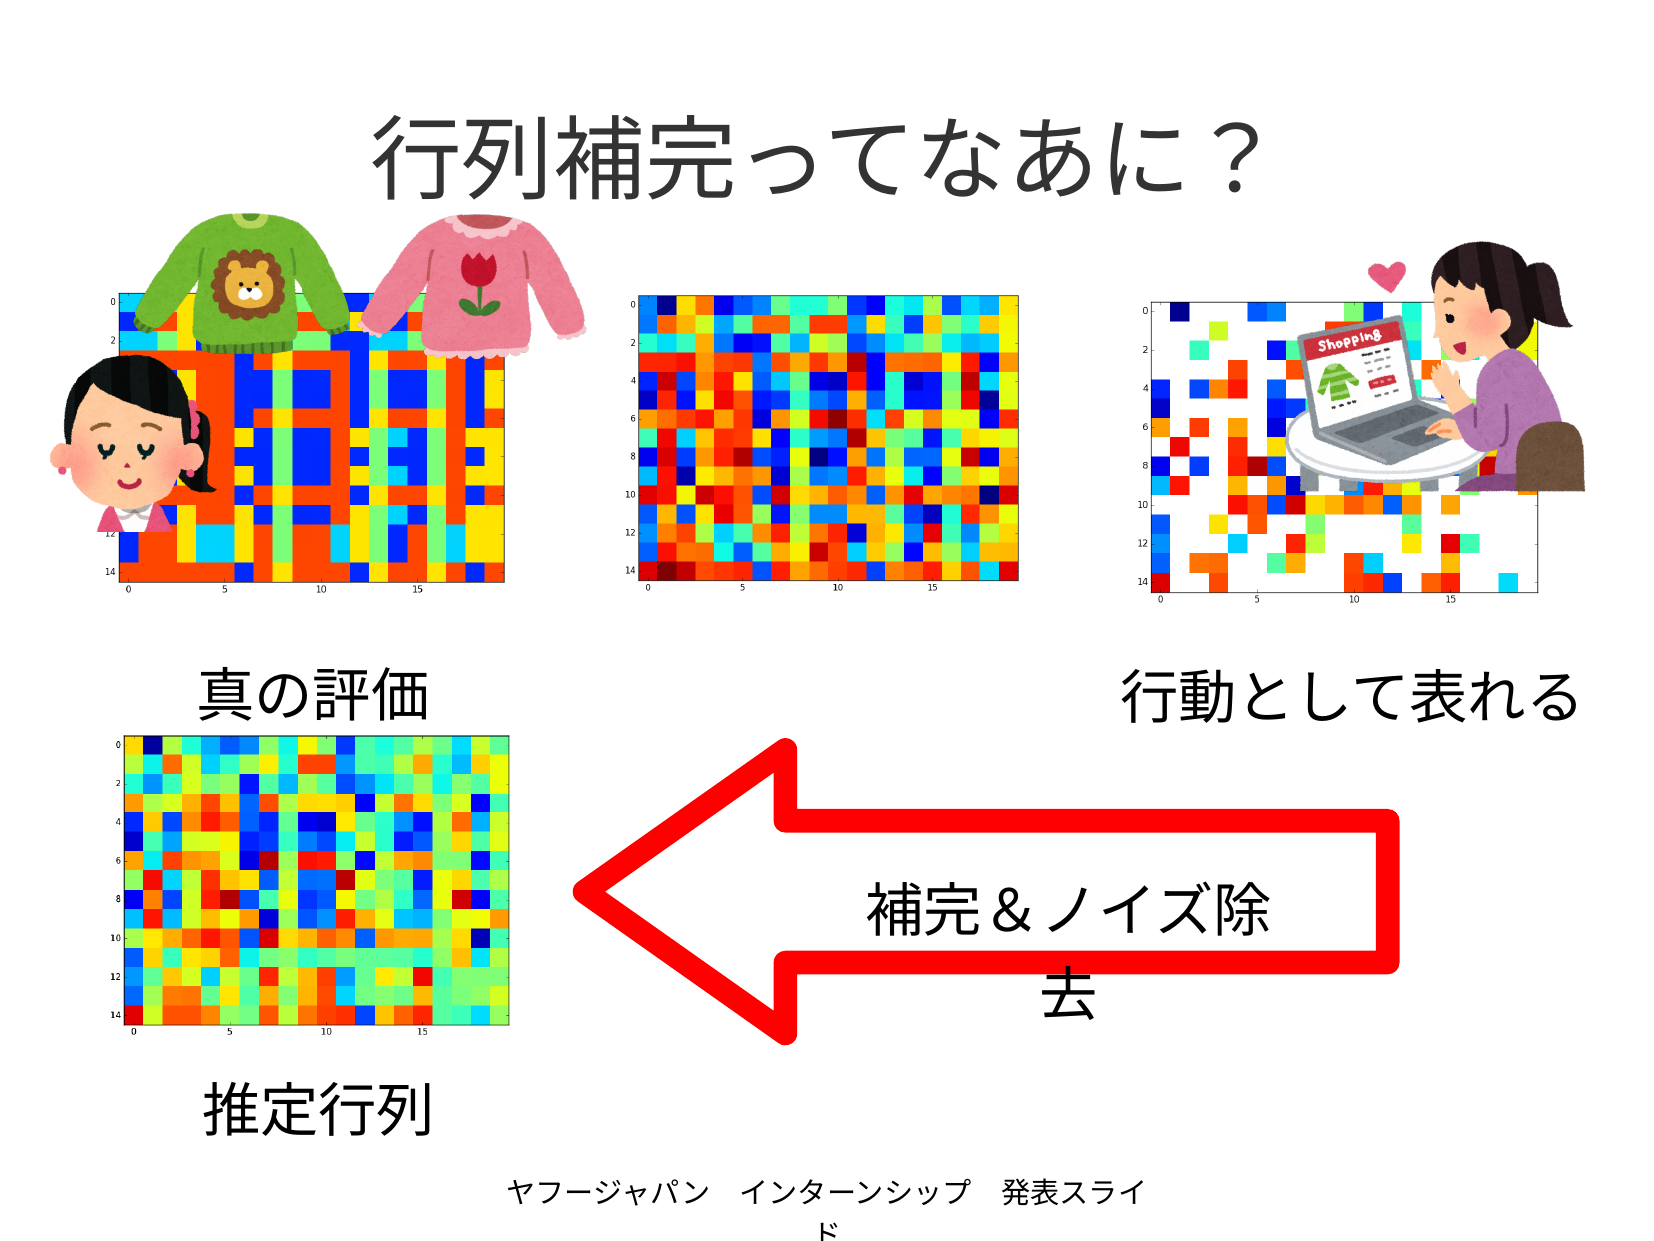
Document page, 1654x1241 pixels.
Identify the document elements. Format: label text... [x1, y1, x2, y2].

text_box 真の評価 [141, 629, 485, 726]
picture [100, 726, 526, 1046]
picture [1126, 216, 1596, 609]
picture [614, 286, 1028, 597]
picture [42, 200, 589, 603]
text_box 推定行列 [147, 1045, 491, 1143]
text_box 補完＆ノイズ除去 [820, 844, 1317, 942]
text_box 行動として表れる [1086, 631, 1619, 729]
title 行列補完ってなあに？ [82, 49, 1571, 257]
